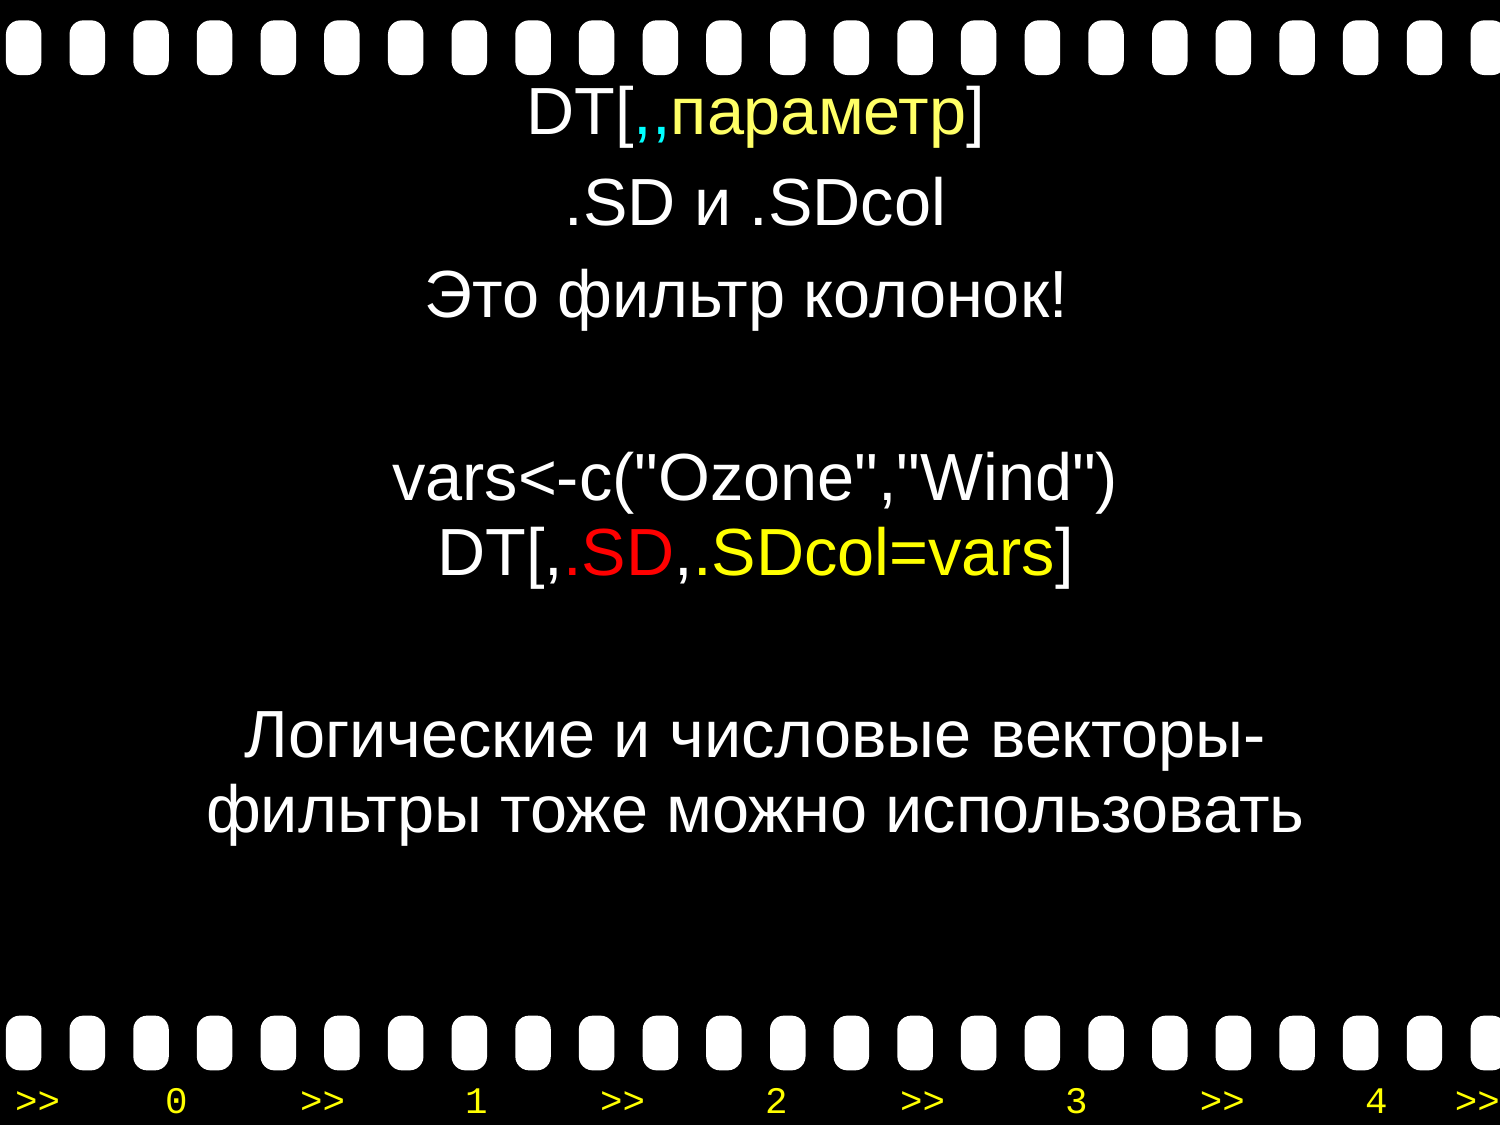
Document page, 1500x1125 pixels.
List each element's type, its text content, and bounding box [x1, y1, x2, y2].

subtitle DT[,,параметр] .SD и .SDcol Это фильтр колонок! vars<-c("Ozone","Wind") DT[,.SD,.SDcol=vars] Логические и числовые векторы-фильтры тоже можно использовать [118, 73, 1394, 939]
